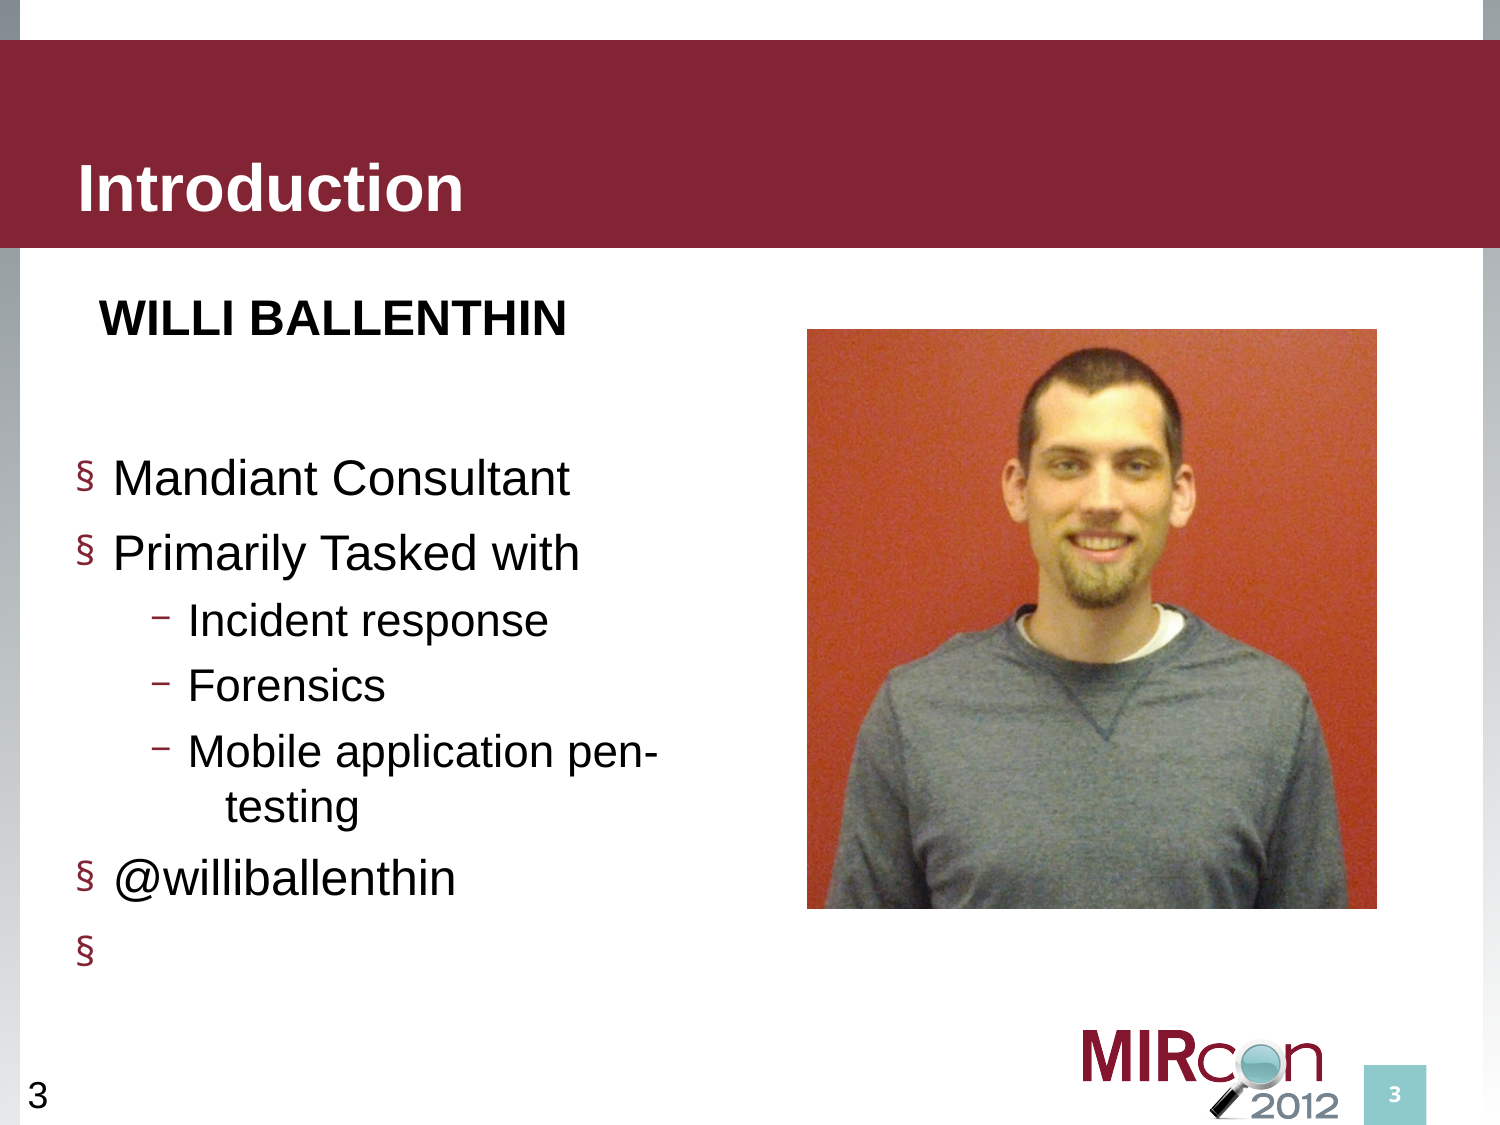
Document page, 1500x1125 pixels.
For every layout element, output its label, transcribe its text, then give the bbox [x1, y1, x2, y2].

list Willi Ballenthin [75, 262, 738, 368]
text_box 3 [12, 1063, 76, 1102]
title Introduction [77, 52, 1427, 240]
list Mandiant Consultant Primarily Tasked with Incident response Forensics Mobile application pen-testing @williballenthin [75, 445, 786, 1023]
picture [807, 329, 1377, 909]
